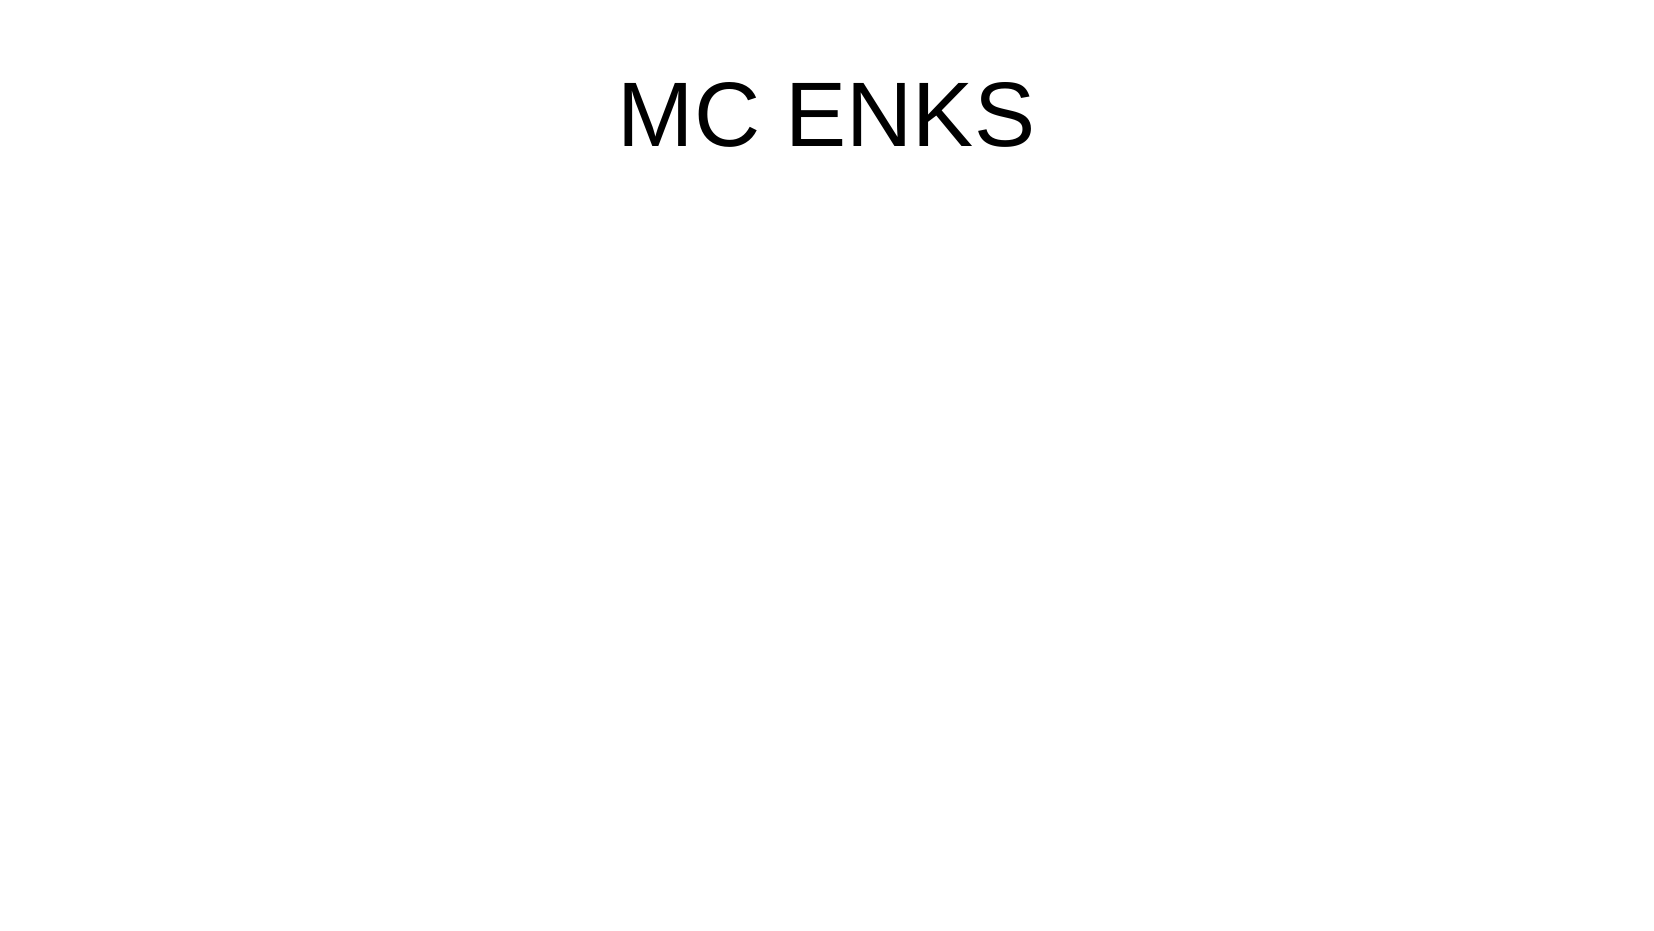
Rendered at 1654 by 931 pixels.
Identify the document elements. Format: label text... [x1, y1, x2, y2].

title MC ENKS [82, 37, 1571, 193]
